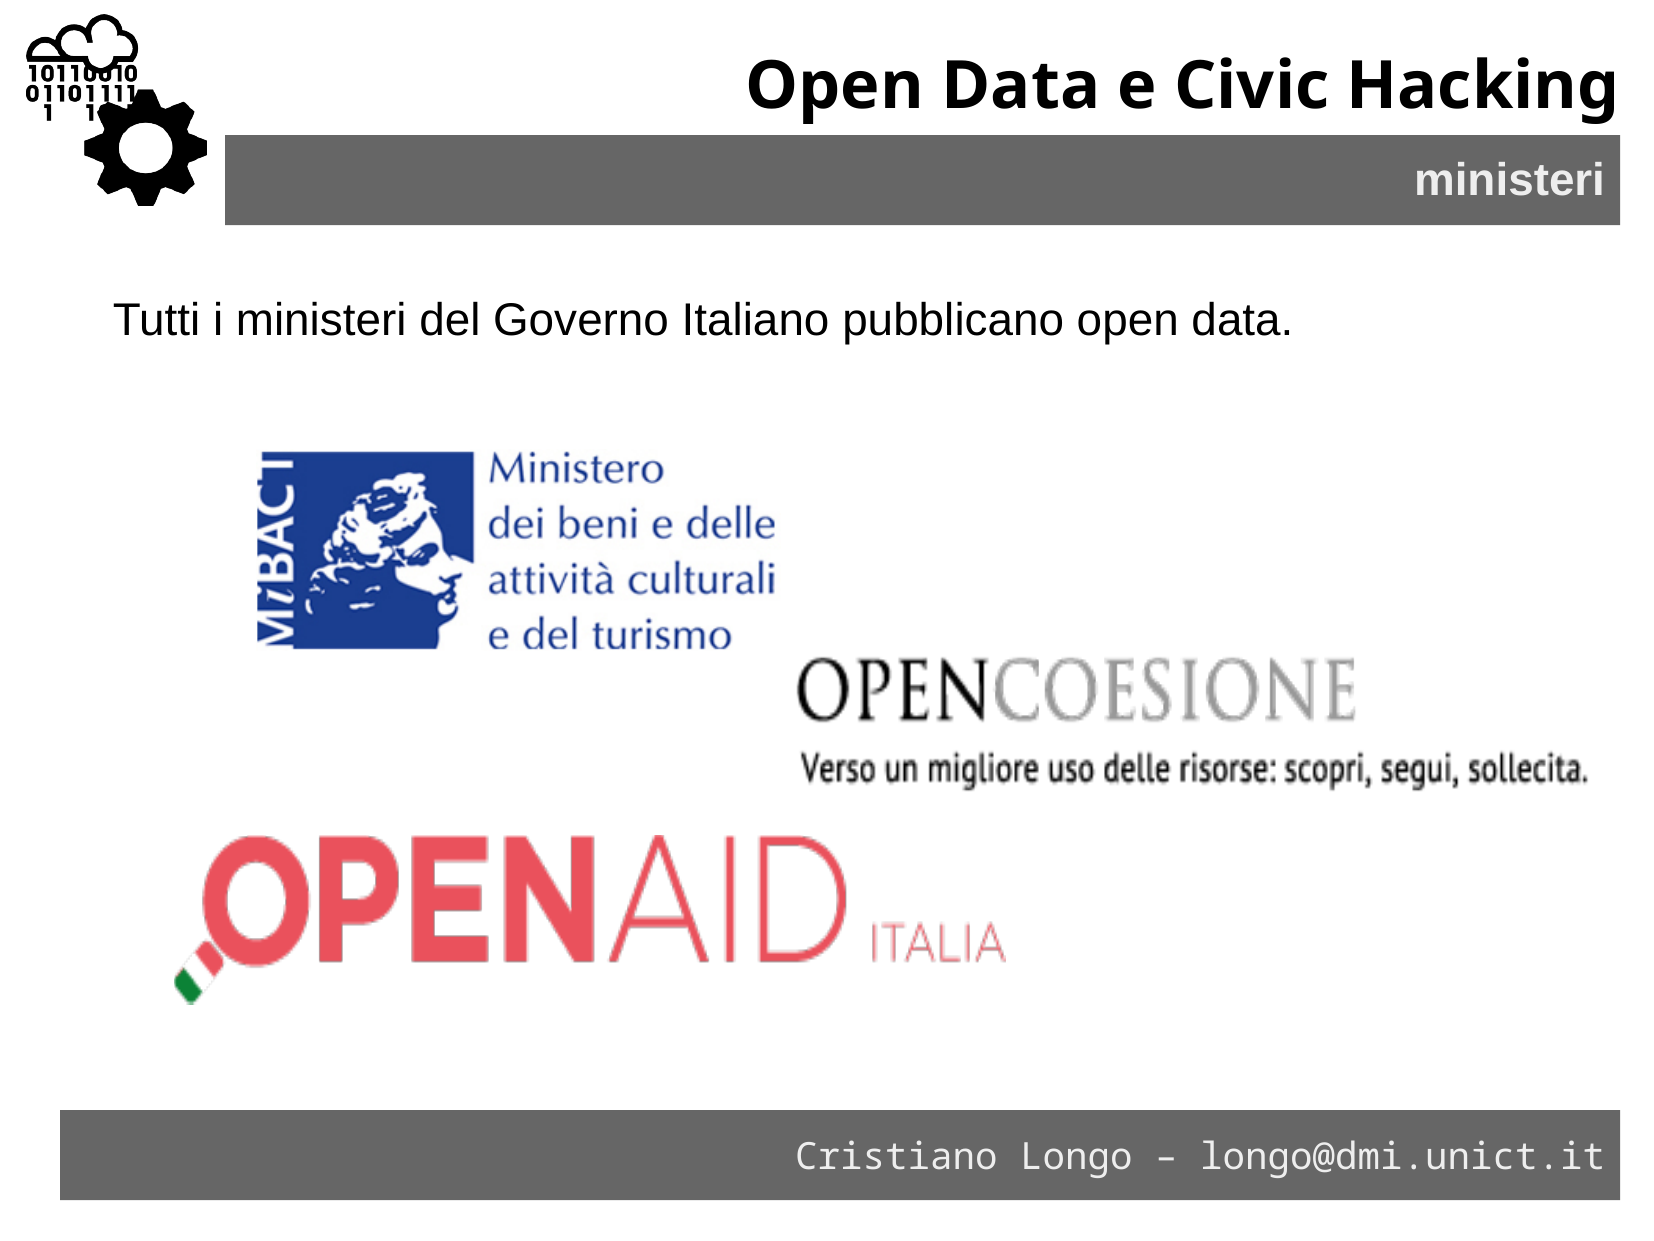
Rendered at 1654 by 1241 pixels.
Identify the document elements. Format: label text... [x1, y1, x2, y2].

picture [795, 652, 1591, 796]
picture [174, 835, 1006, 1006]
picture [256, 449, 781, 654]
text_box Open Data e Civic Hacking [285, 30, 1636, 129]
text_box Tutti i ministeri del Governo Italiano pubblicano open data. [98, 286, 1569, 404]
text_box Cristiano Longo – longo@dmi.unict.it [60, 1110, 1621, 1201]
picture [26, 14, 207, 206]
text_box ministeri [225, 135, 1621, 226]
